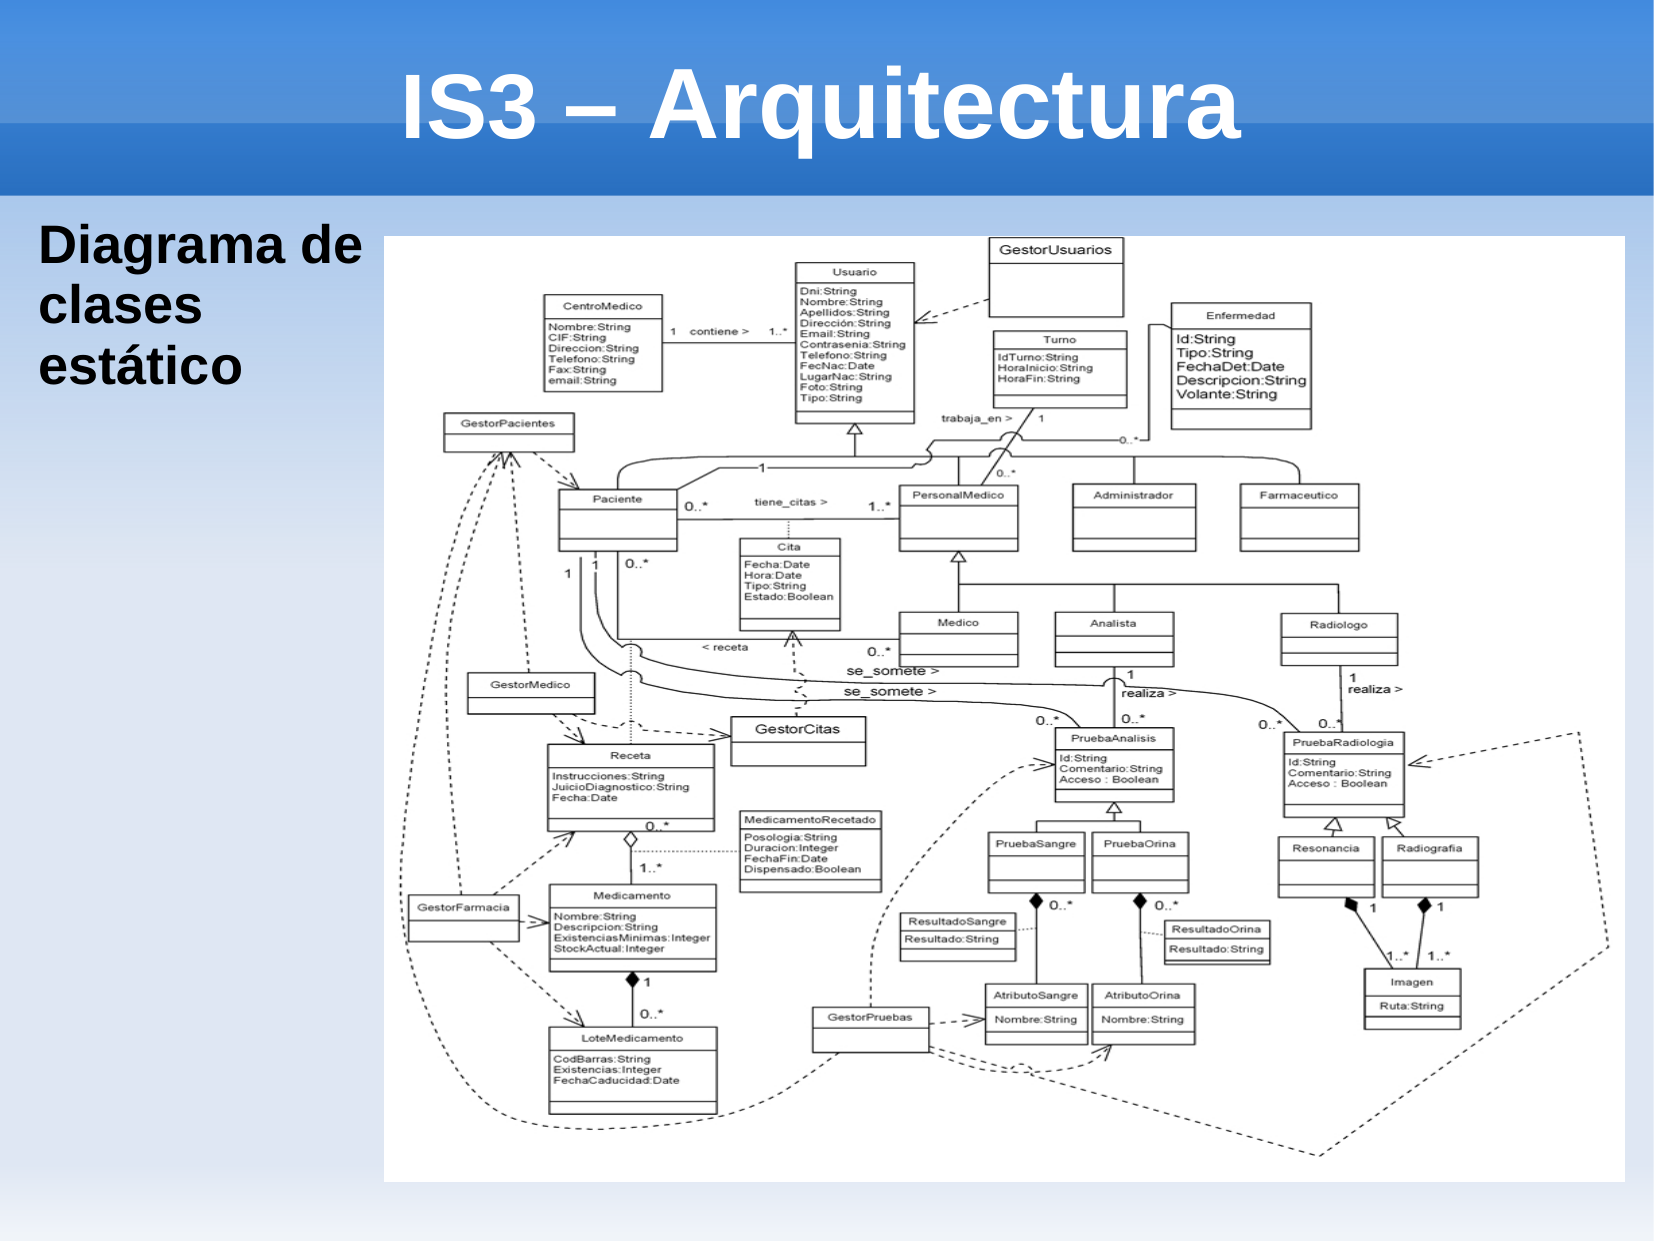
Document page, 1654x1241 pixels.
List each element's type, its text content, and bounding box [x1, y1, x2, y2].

text_box Diagrama de clases estático [23, 206, 438, 408]
title IS3 – Arquitectura [76, 0, 1565, 208]
picture [0, 0, 1654, 1241]
